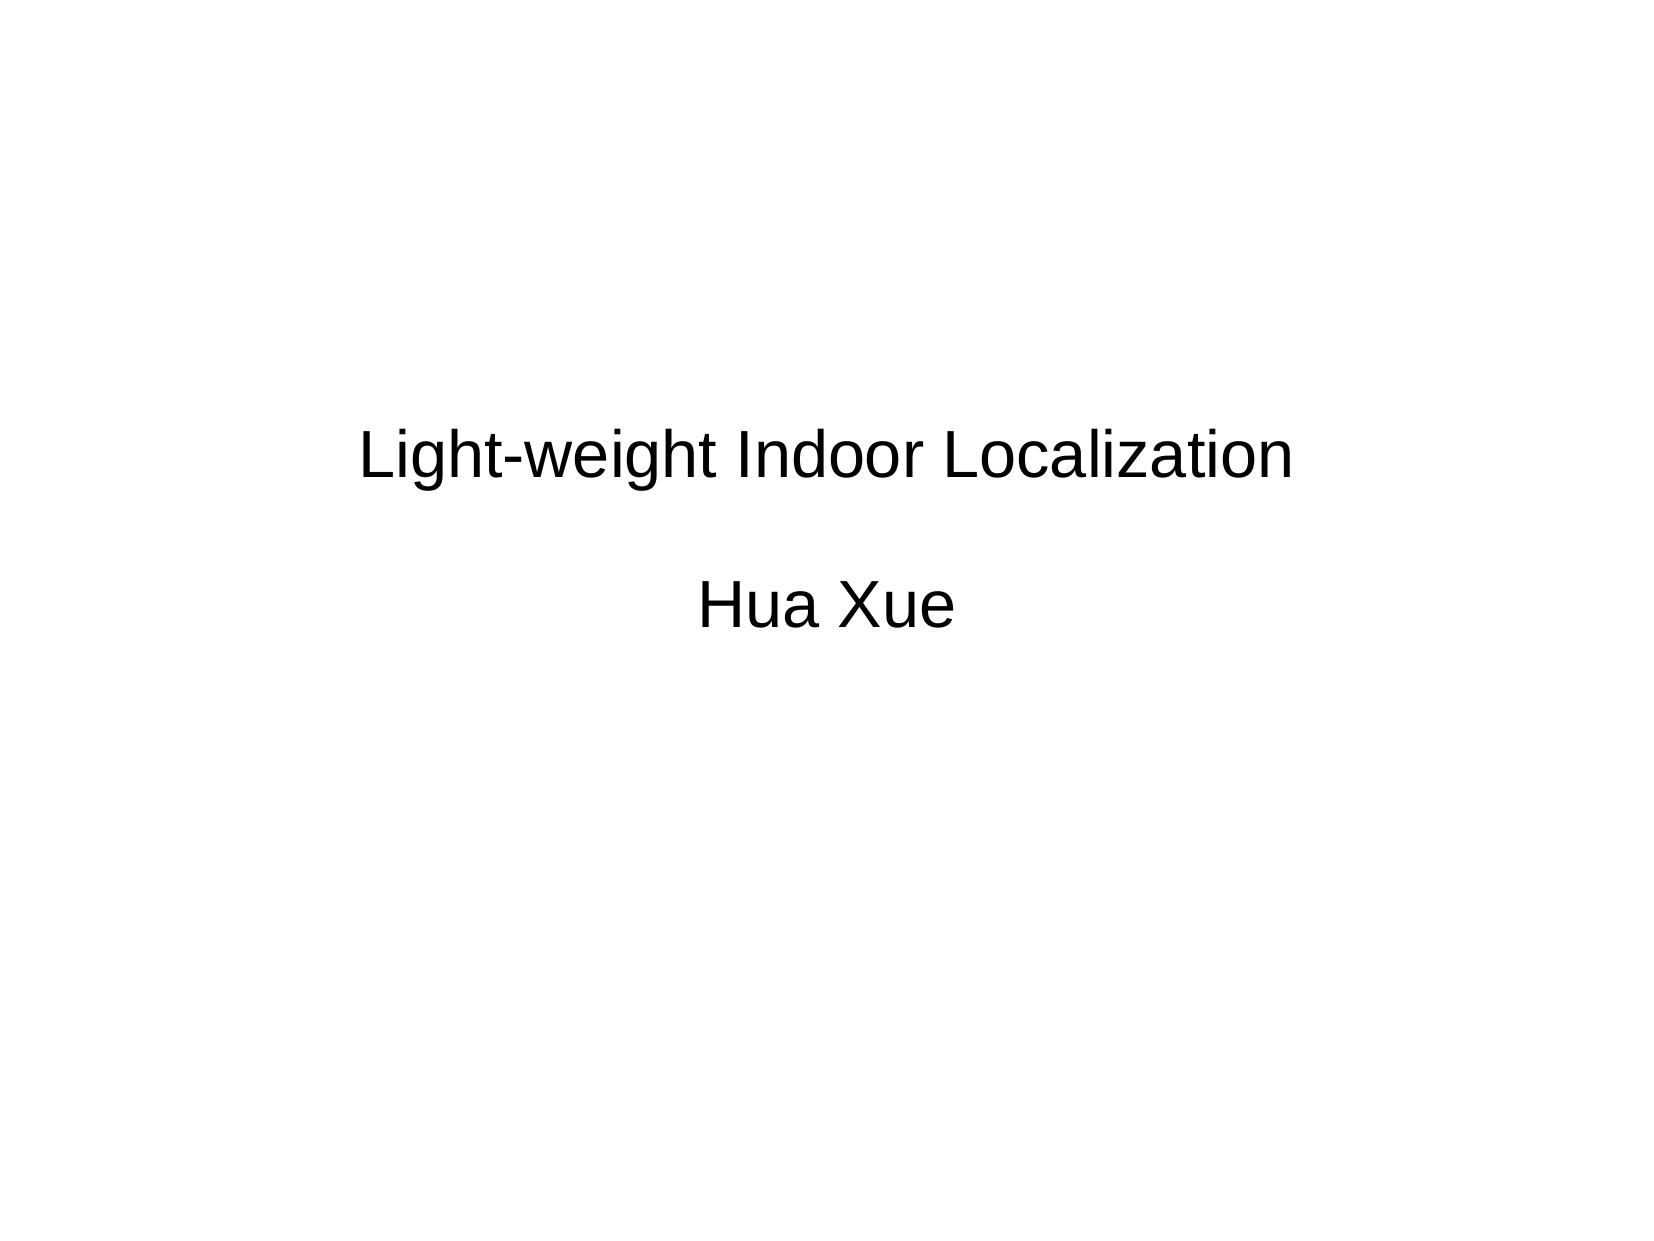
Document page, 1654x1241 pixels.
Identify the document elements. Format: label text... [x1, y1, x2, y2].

subtitle Light-weight Indoor Localization Hua Xue [82, 49, 1571, 1010]
